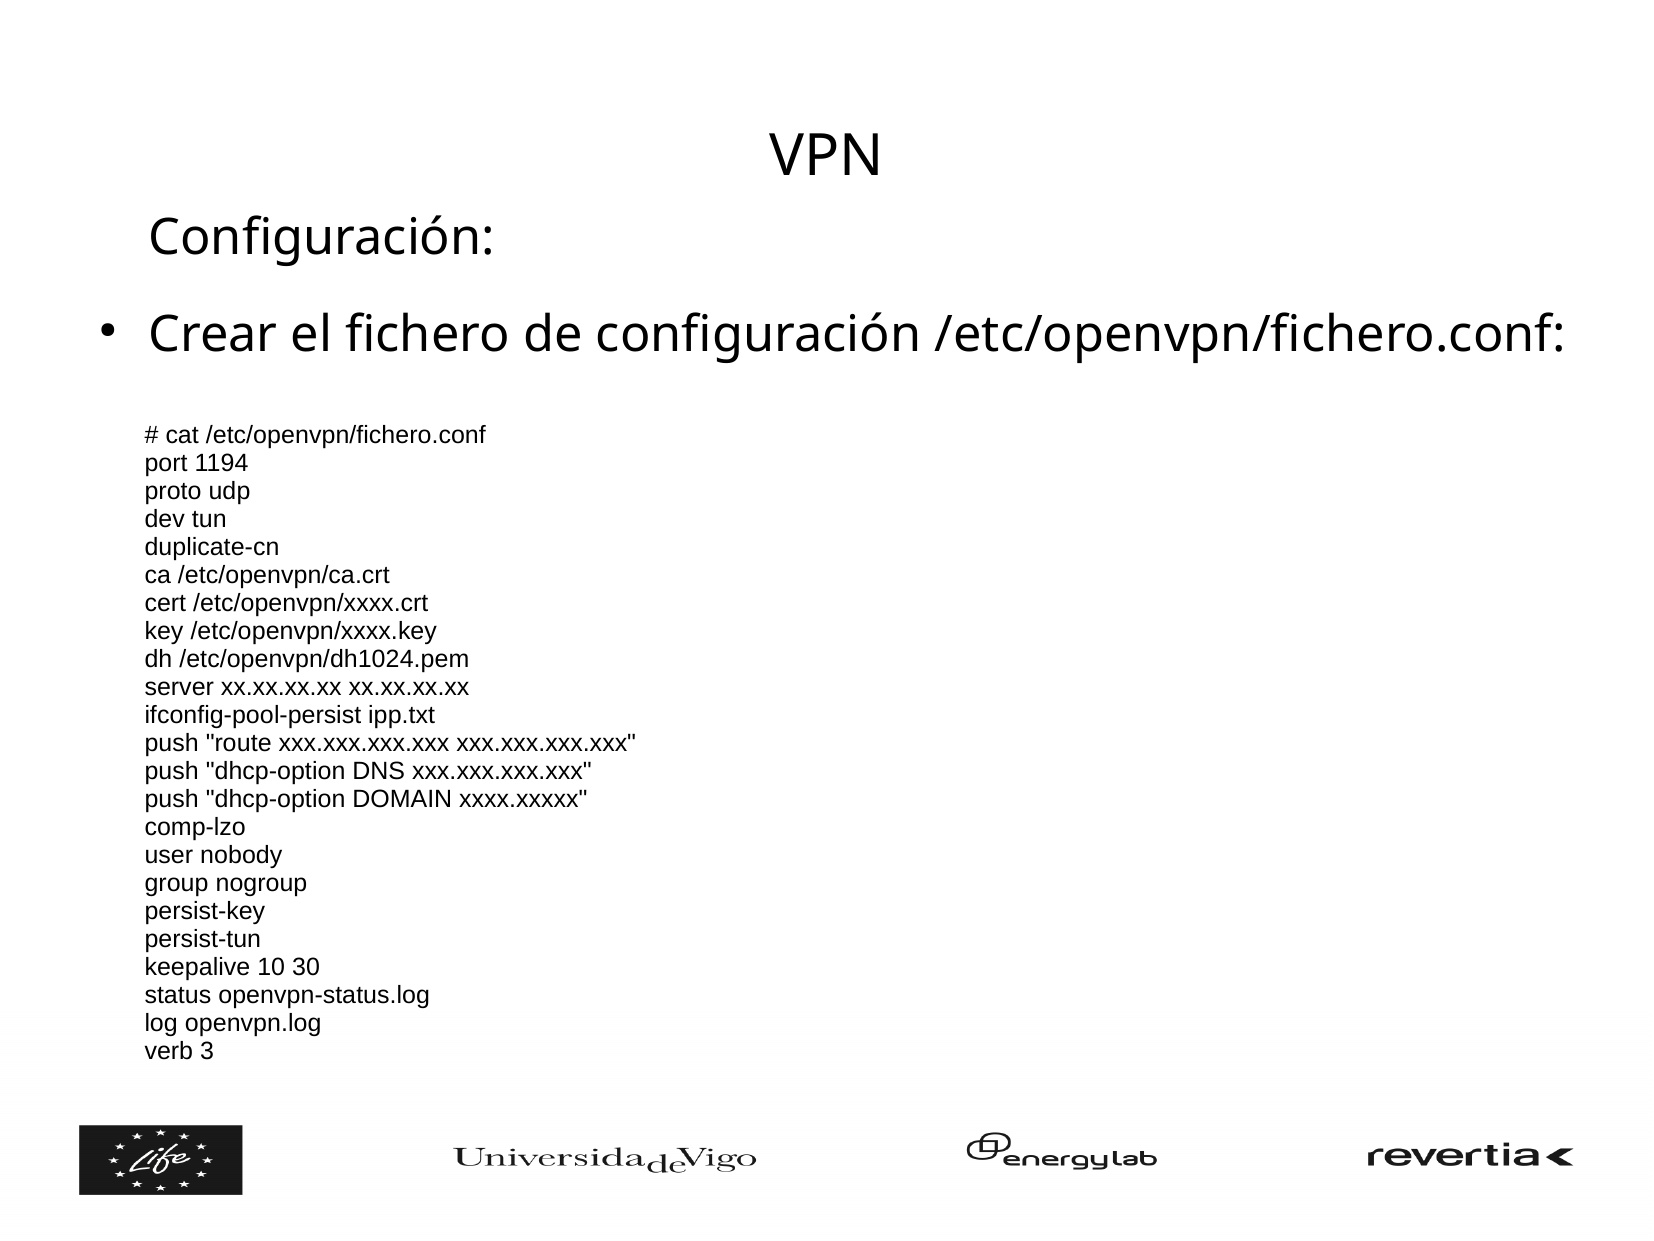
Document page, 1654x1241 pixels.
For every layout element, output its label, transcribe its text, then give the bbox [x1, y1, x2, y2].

list Configuración: Crear el fichero de configuración /etc/openvpn/fichero.conf: [82, 200, 1571, 431]
text_box # cat /etc/openvpn/fichero.conf port 1194 proto udp dev tun duplicate-cn ca /etc/openvpn/ca.crt cert /etc/openvpn/xxxx.crt key /etc/openvpn/xxxx.key dh /etc/openvpn/dh1024.pem server xx.xx.xx.xx xx.xx.xx.xx ifconfig-pool-persist ipp.txt push "route xxx.xxx.xxx.xxx xxx.xxx.xxx.xxx" push "dhcp-option DNS xxx.xxx.xxx.xxx" push "dhcp-option DOMAIN xxxx.xxxxx" comp-lzo user nobody group nogroup persist-key persist-tun keepalive 10 30 status openvpn-status.log log openvpn.log verb 3 [129, 413, 1146, 1073]
title VPN [82, 49, 1571, 200]
picture [0, 1009, 1654, 1241]
